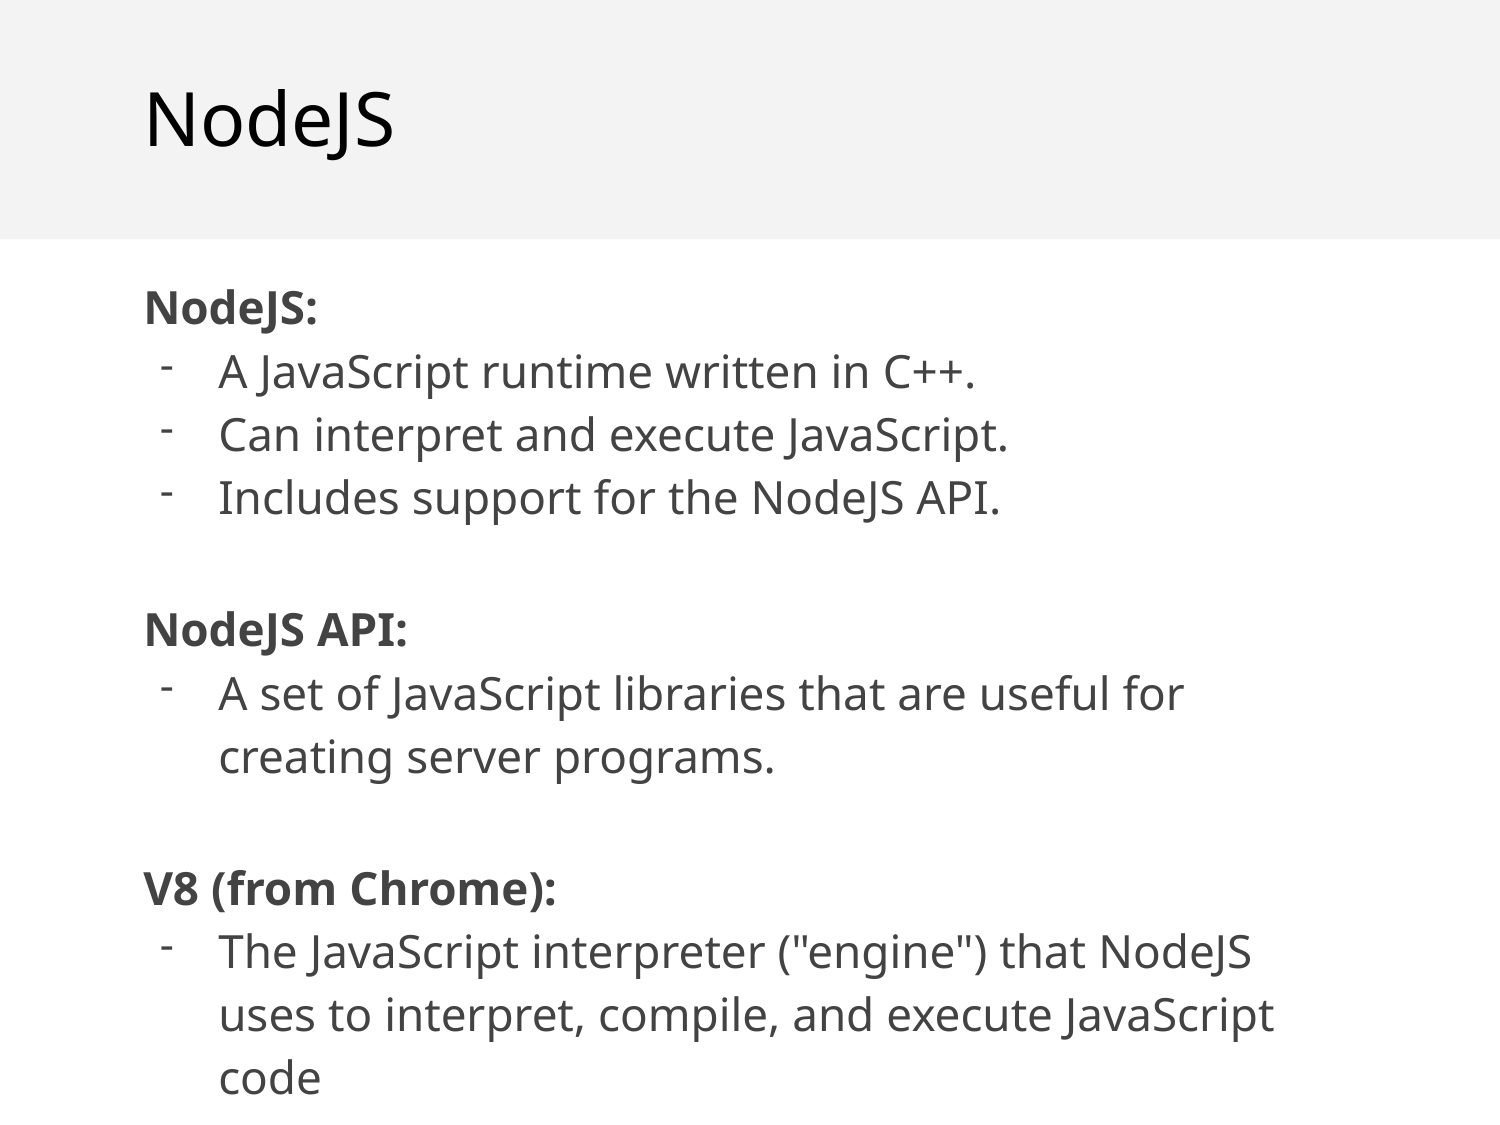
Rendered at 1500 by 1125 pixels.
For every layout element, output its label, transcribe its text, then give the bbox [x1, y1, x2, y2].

title NodeJS [128, 56, 1372, 183]
list NodeJS: A JavaScript runtime written in C++. Can interpret and execute JavaScript. Includes support for the NodeJS API. NodeJS API: A set of JavaScript libraries that are useful for creating server programs. V8 (from Chrome): The JavaScript interpreter ("engine") that NodeJS uses to interpret, compile, and execute JavaScript code [128, 255, 1372, 1019]
